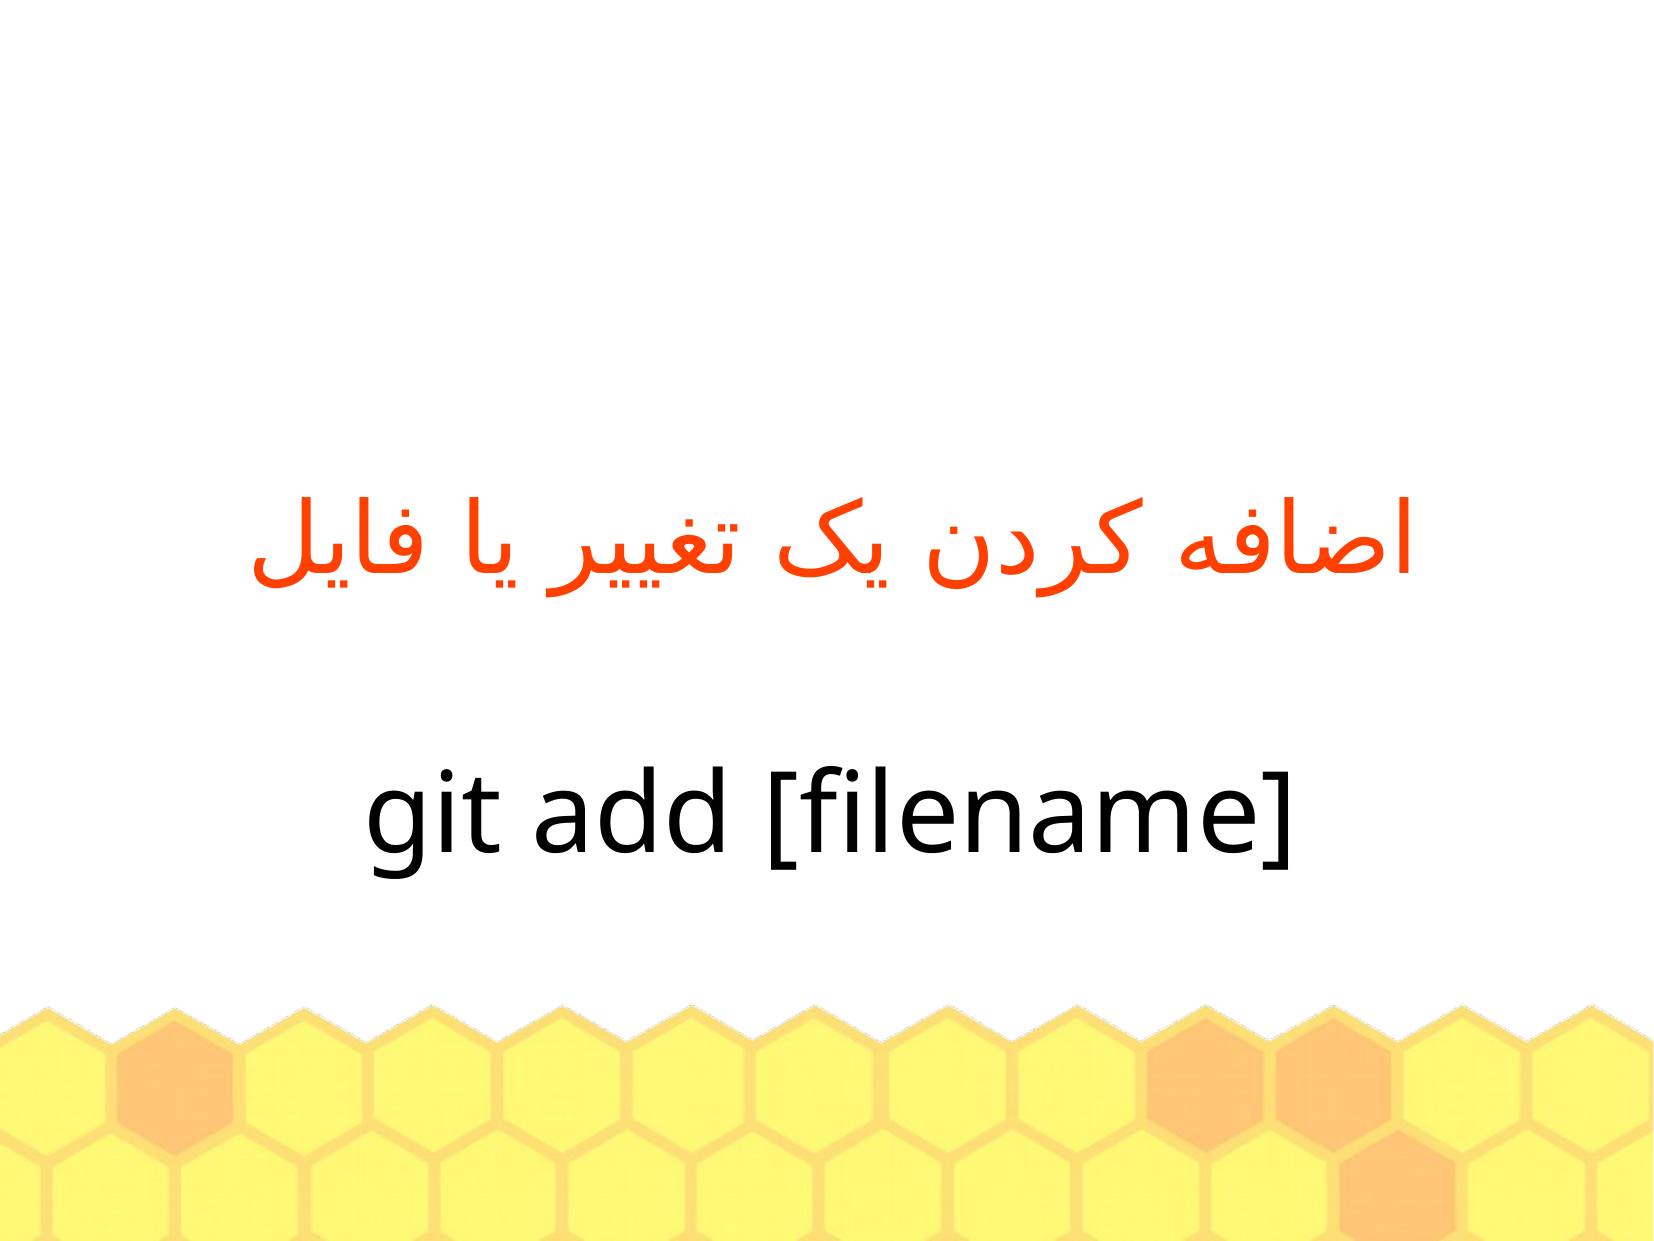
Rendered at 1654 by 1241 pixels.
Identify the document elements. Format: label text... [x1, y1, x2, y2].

title git add [filename] [86, 705, 1576, 913]
picture [0, 1001, 1654, 1241]
title اضافه کردن یک تغییر یا فایل [90, 435, 1579, 643]
